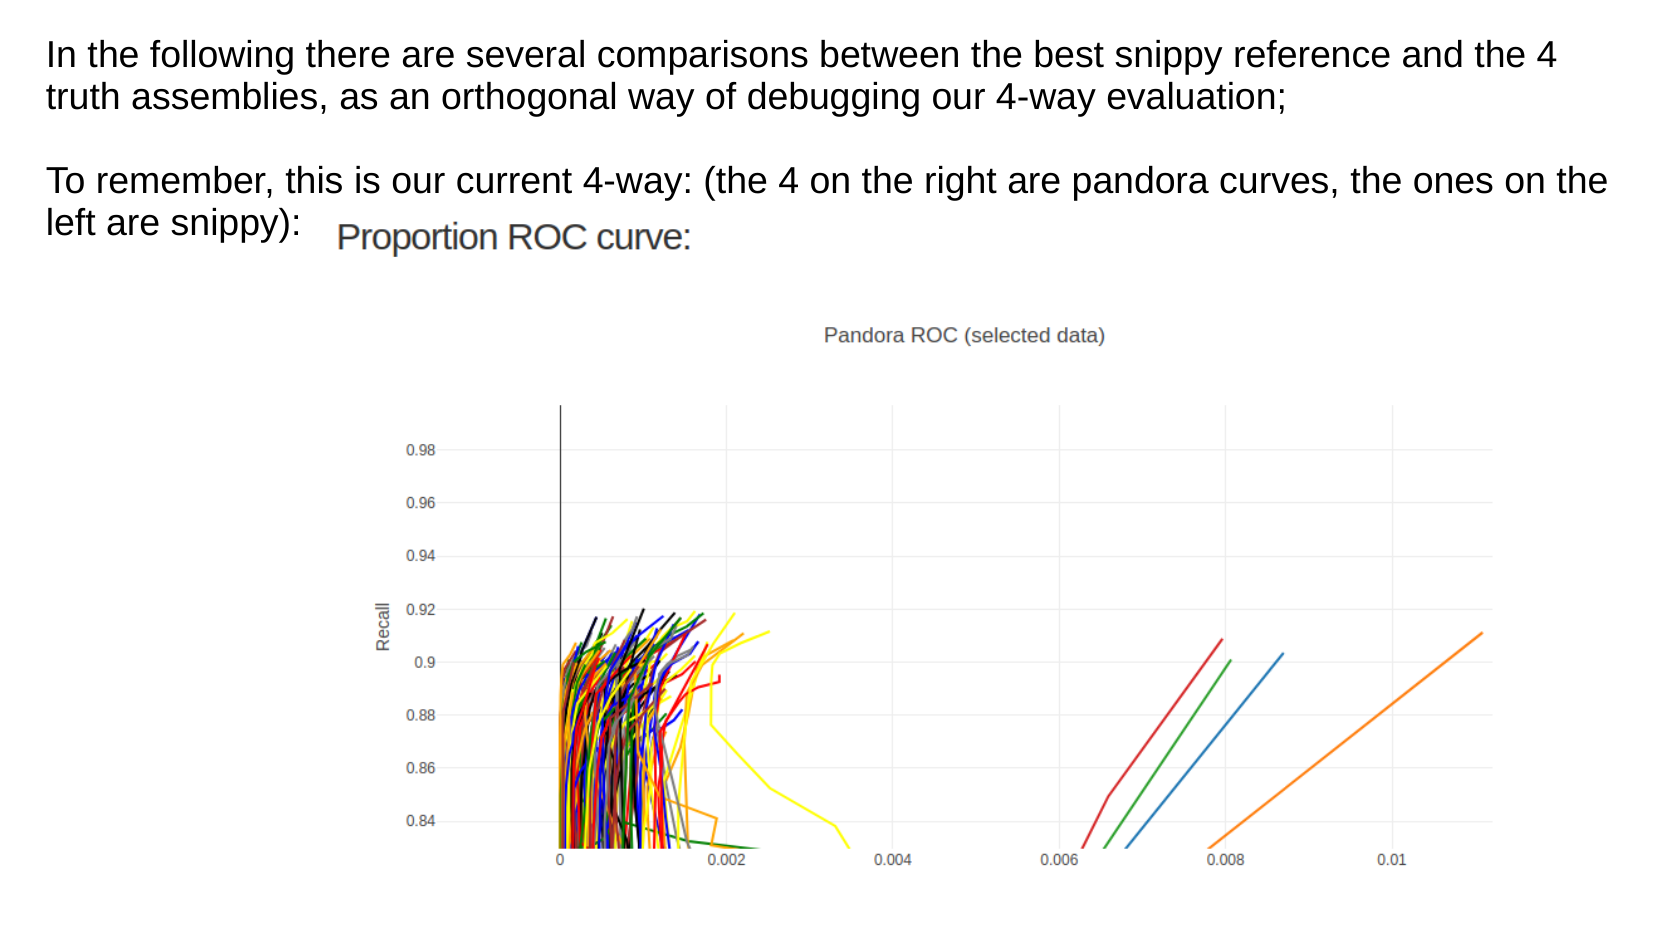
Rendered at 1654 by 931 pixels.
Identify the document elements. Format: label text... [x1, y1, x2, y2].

text_box In the following there are several comparisons between the best snippy reference and the 4 truth assemblies, as an orthogonal way of debugging our 4-way evaluation; To remember, this is our current 4-way: (the 4 on the right are pandora curves, the ones on the left are snippy): [31, 25, 1630, 545]
picture [330, 545, 1514, 875]
